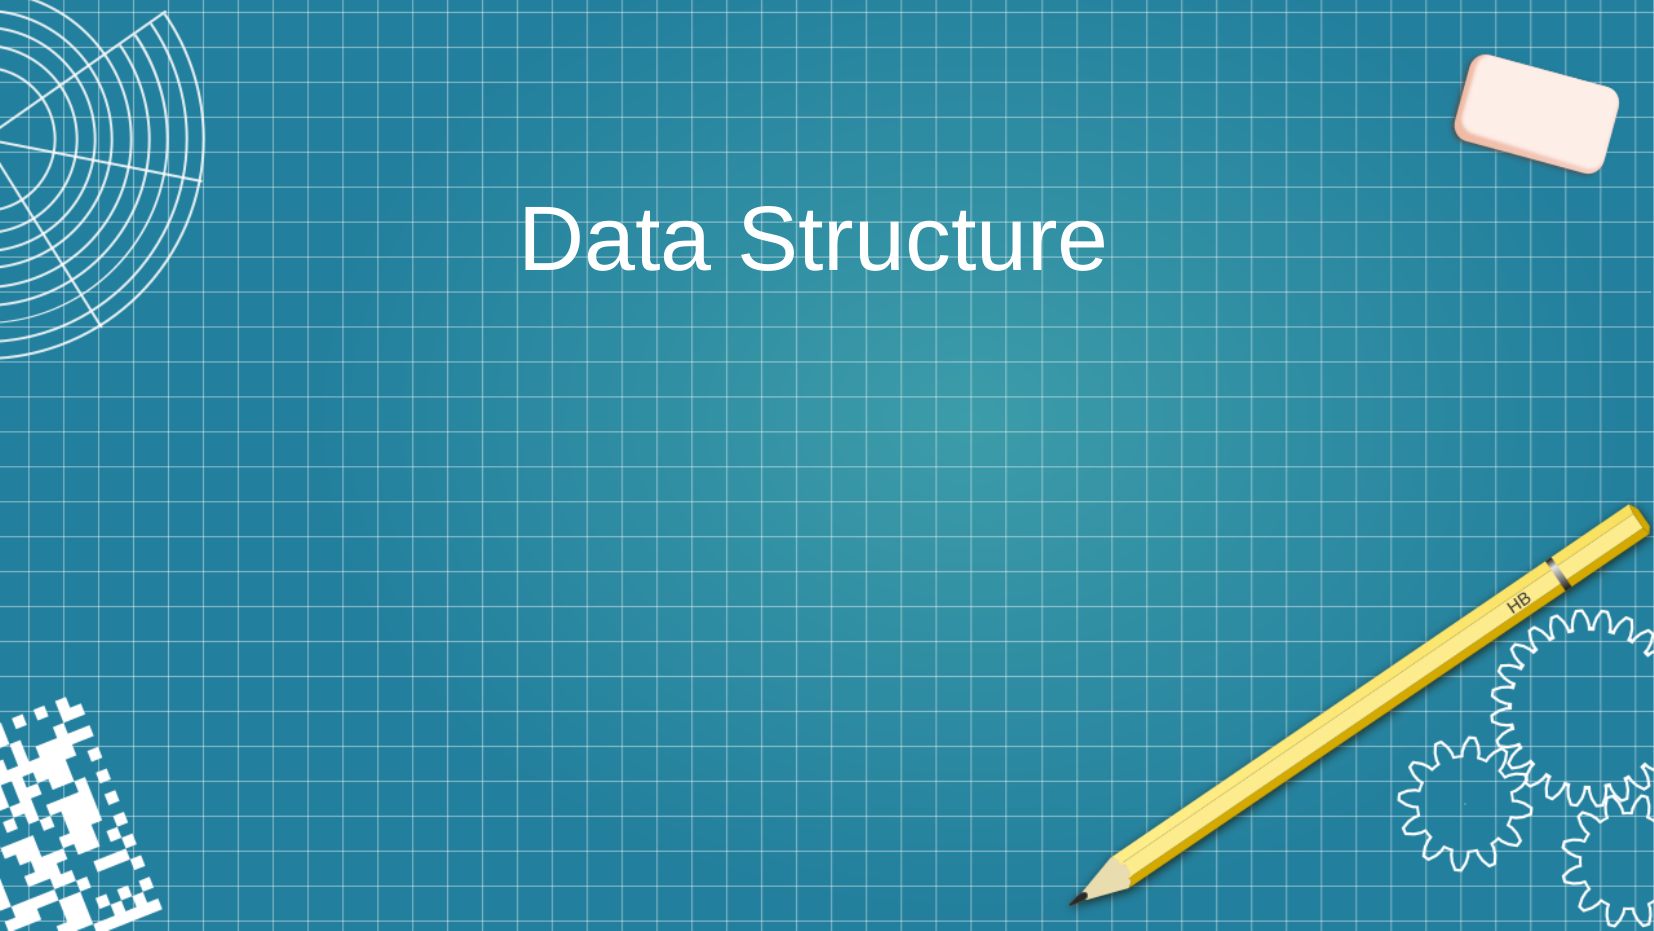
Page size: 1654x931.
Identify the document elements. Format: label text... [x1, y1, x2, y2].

picture [0, 0, 1654, 931]
subtitle [82, 389, 1571, 842]
title Data Structure [82, 132, 1571, 346]
